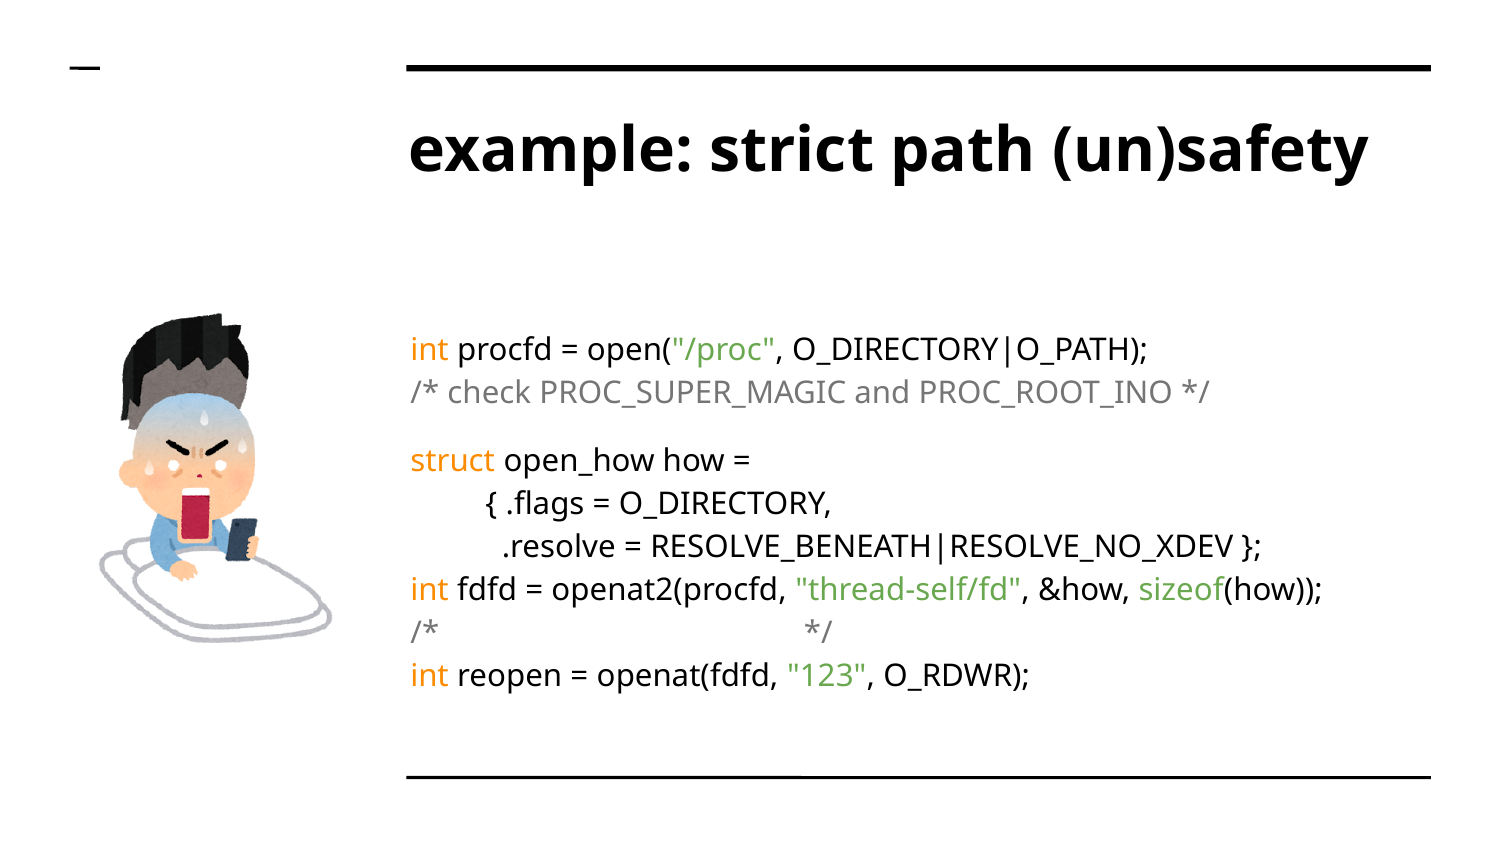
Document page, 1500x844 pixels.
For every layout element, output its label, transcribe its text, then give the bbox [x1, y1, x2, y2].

picture [32, 306, 379, 649]
list int procfd = open("/proc", O_DIRECTORY|O_PATH); /* check PROC_SUPER_MAGIC and PROC_ROOT_INO */ struct open_how how = { .flags = O_DIRECTORY, .resolve = RESOLVE_BENEATH|RESOLVE_NO_XDEV }; int fdfd = openat2(procfd, "thread-self/fd", &how, sizeof(how)); /* validate no overmounts */ int reopen = openat(fdfd, "123", O_RDWR); [395, 261, 1433, 755]
title example: strict path (un)safety [393, 94, 1431, 199]
